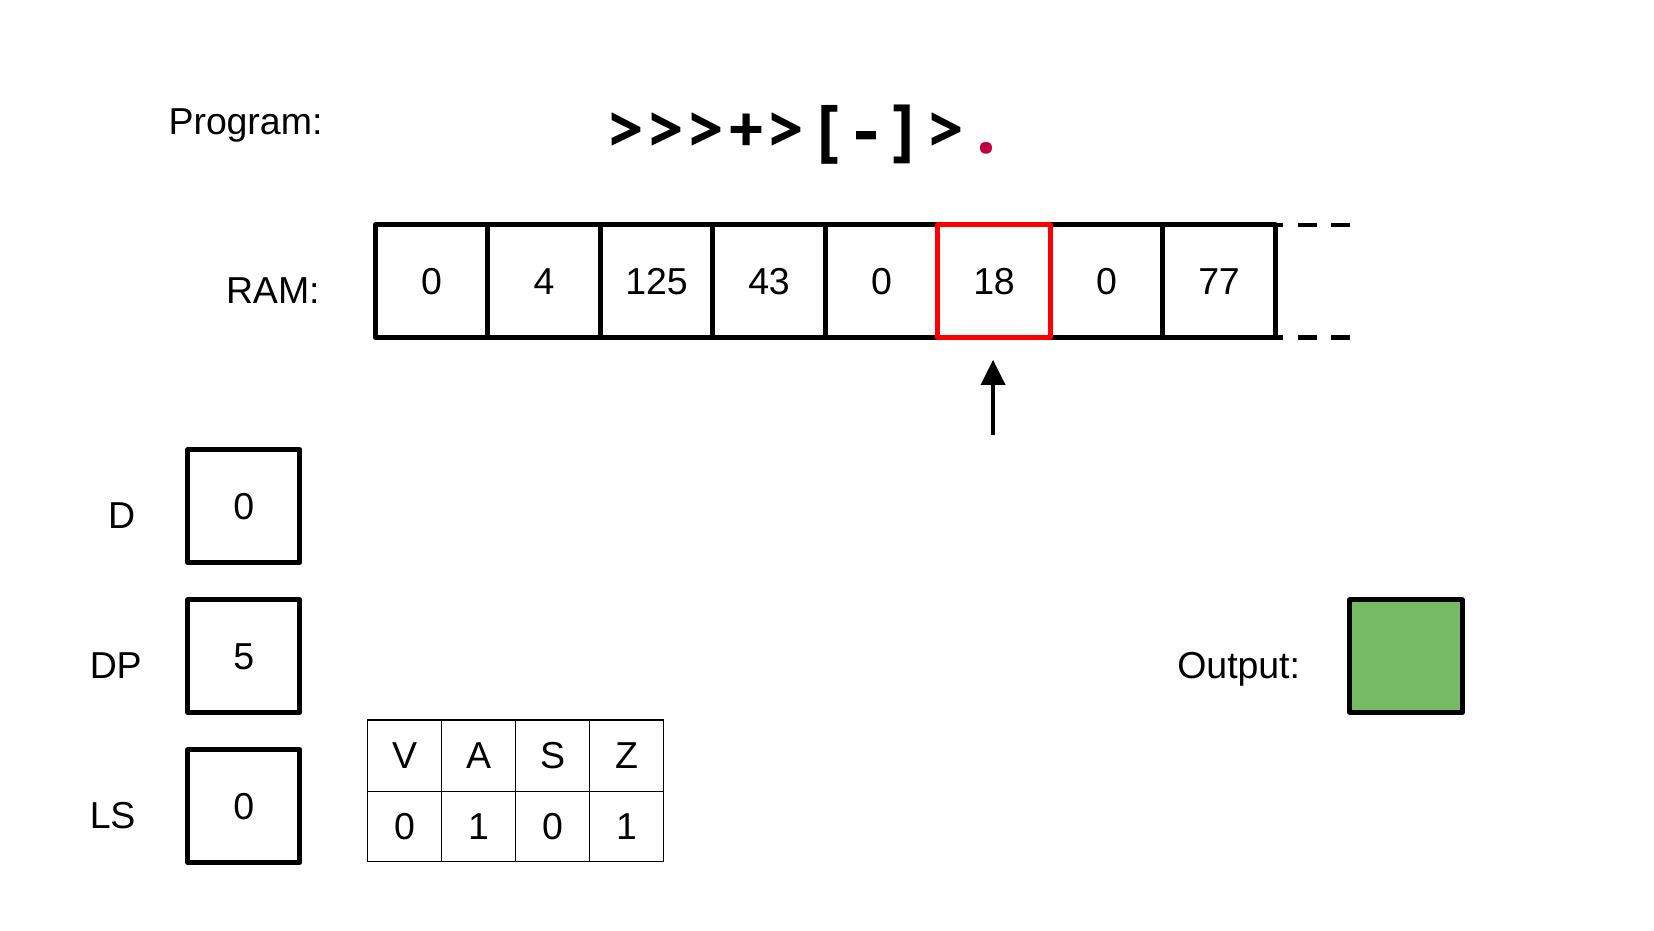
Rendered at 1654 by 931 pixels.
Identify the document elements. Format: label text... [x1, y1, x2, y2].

text_box D [93, 487, 150, 545]
table_header V [368, 721, 441, 791]
text_box 18 [937, 224, 1051, 338]
text_box 5 [187, 599, 300, 713]
text_box 0 [825, 224, 937, 338]
text_box 125 [600, 224, 712, 338]
text_box [1349, 599, 1463, 713]
text_box Output: [1162, 637, 1336, 737]
text_box DP [74, 637, 157, 695]
text_box 0 [1051, 224, 1162, 338]
text_box LS [74, 787, 151, 845]
table_header A [442, 721, 515, 791]
text_box 77 [1162, 224, 1276, 338]
table_cell 0 [368, 792, 441, 861]
table_cell 0 [516, 792, 589, 861]
text_box 4 [487, 224, 600, 338]
text_box 0 [375, 224, 487, 338]
text_box 0 [187, 449, 300, 563]
table_header S [516, 721, 589, 791]
text_box 43 [712, 224, 825, 338]
table_cell 1 [442, 792, 515, 861]
text_box Program: [153, 93, 337, 150]
text_box 0 [187, 749, 300, 863]
text_box >>>+>[-]>. [337, 74, 1275, 168]
table_cell 1 [590, 792, 663, 861]
table_header Z [590, 721, 663, 791]
text_box RAM: [211, 262, 362, 362]
